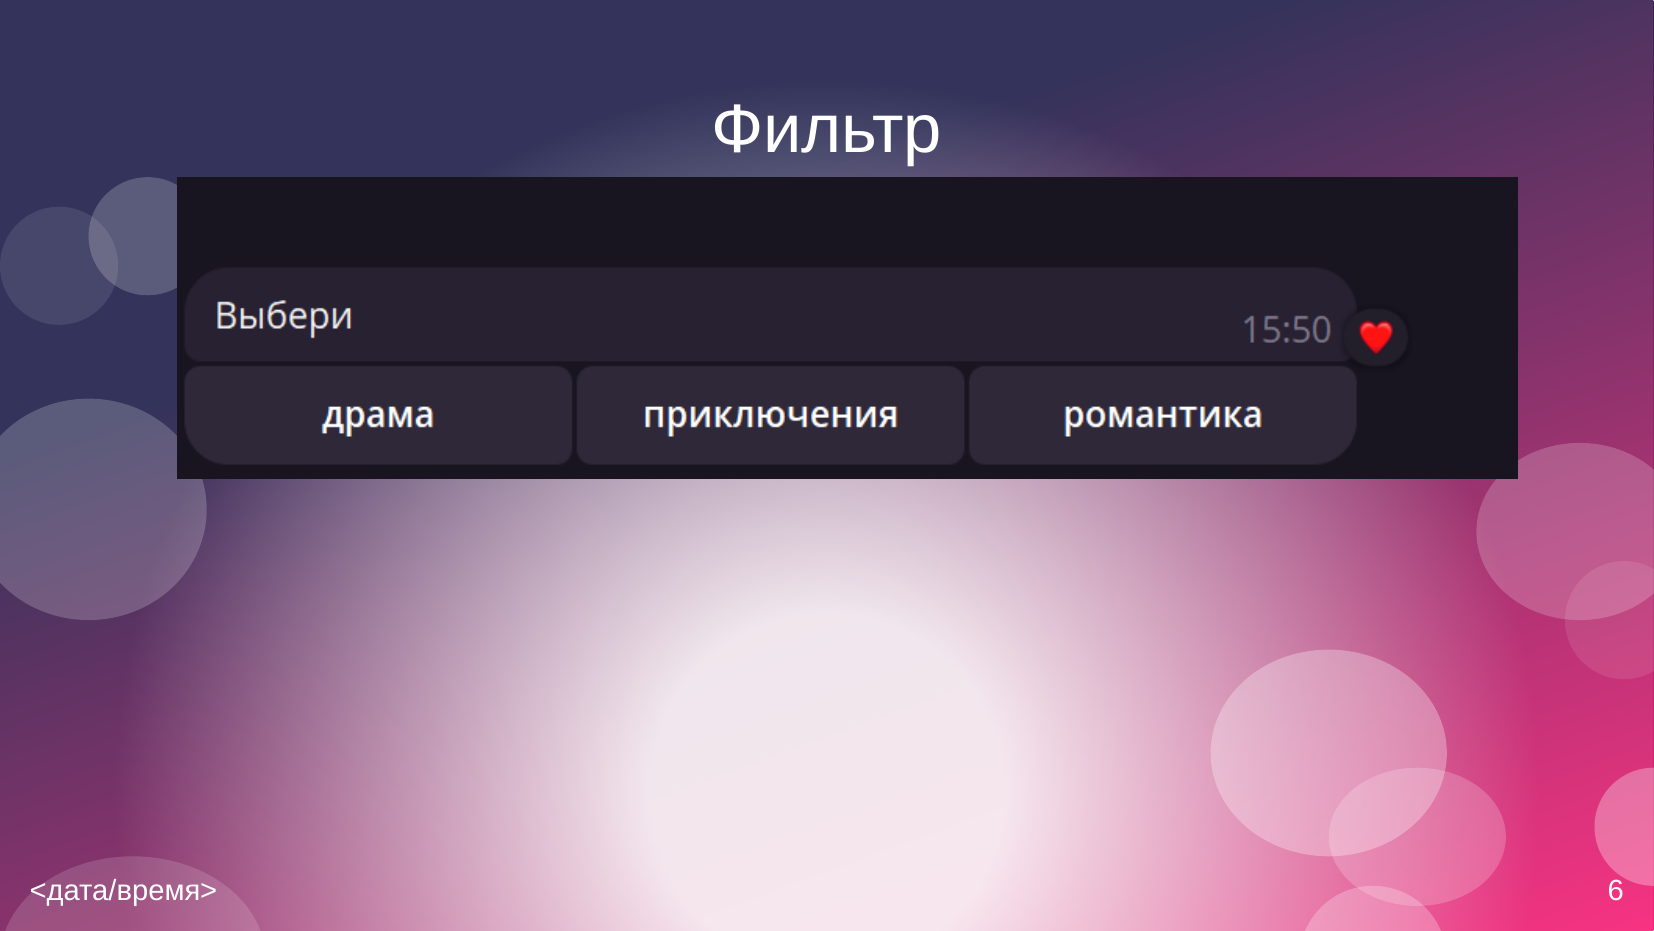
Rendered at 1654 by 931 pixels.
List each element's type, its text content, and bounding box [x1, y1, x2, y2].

title Фильтр [88, 44, 1565, 207]
picture [177, 177, 1518, 479]
